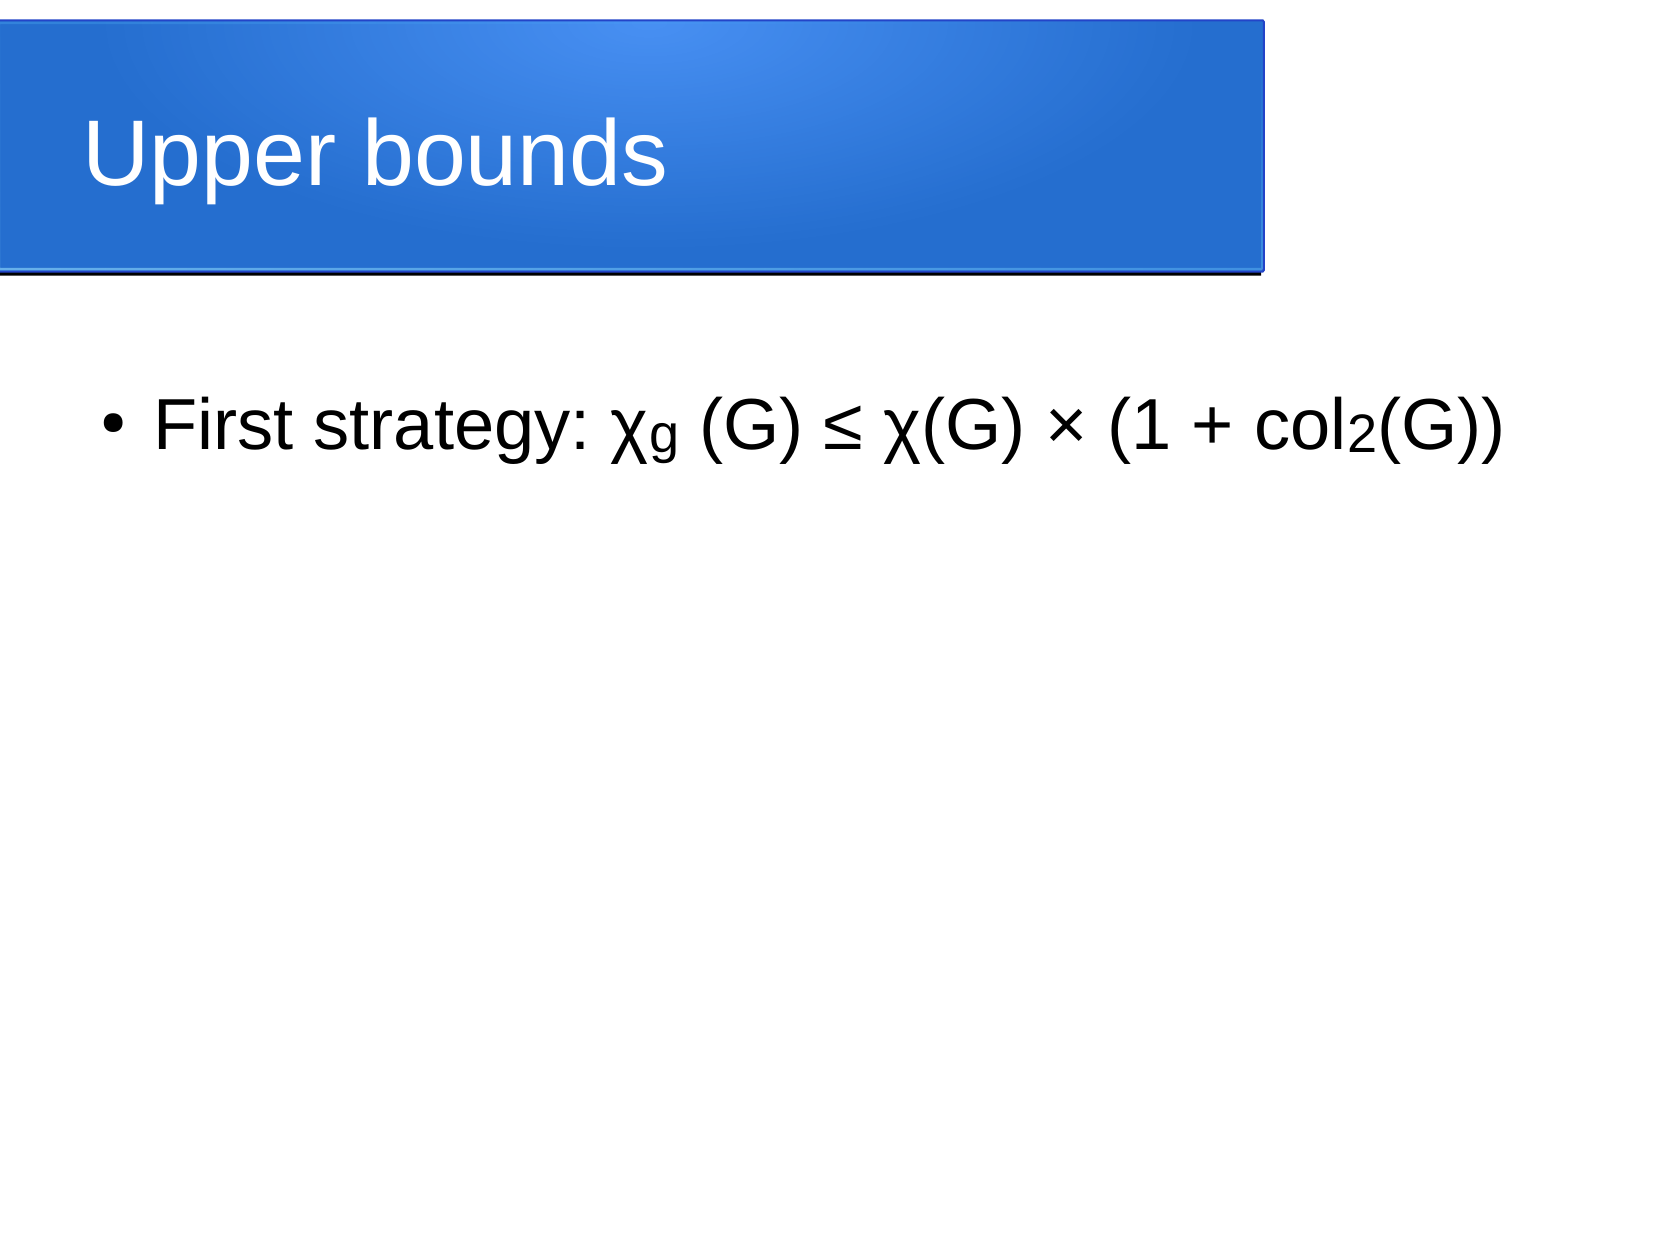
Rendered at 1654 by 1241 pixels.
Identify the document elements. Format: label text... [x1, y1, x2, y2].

list First strategy: χg (G) ≤ χ(G) × (1 + col2(G)) [82, 290, 1538, 1010]
title Upper bounds [82, 49, 1250, 257]
